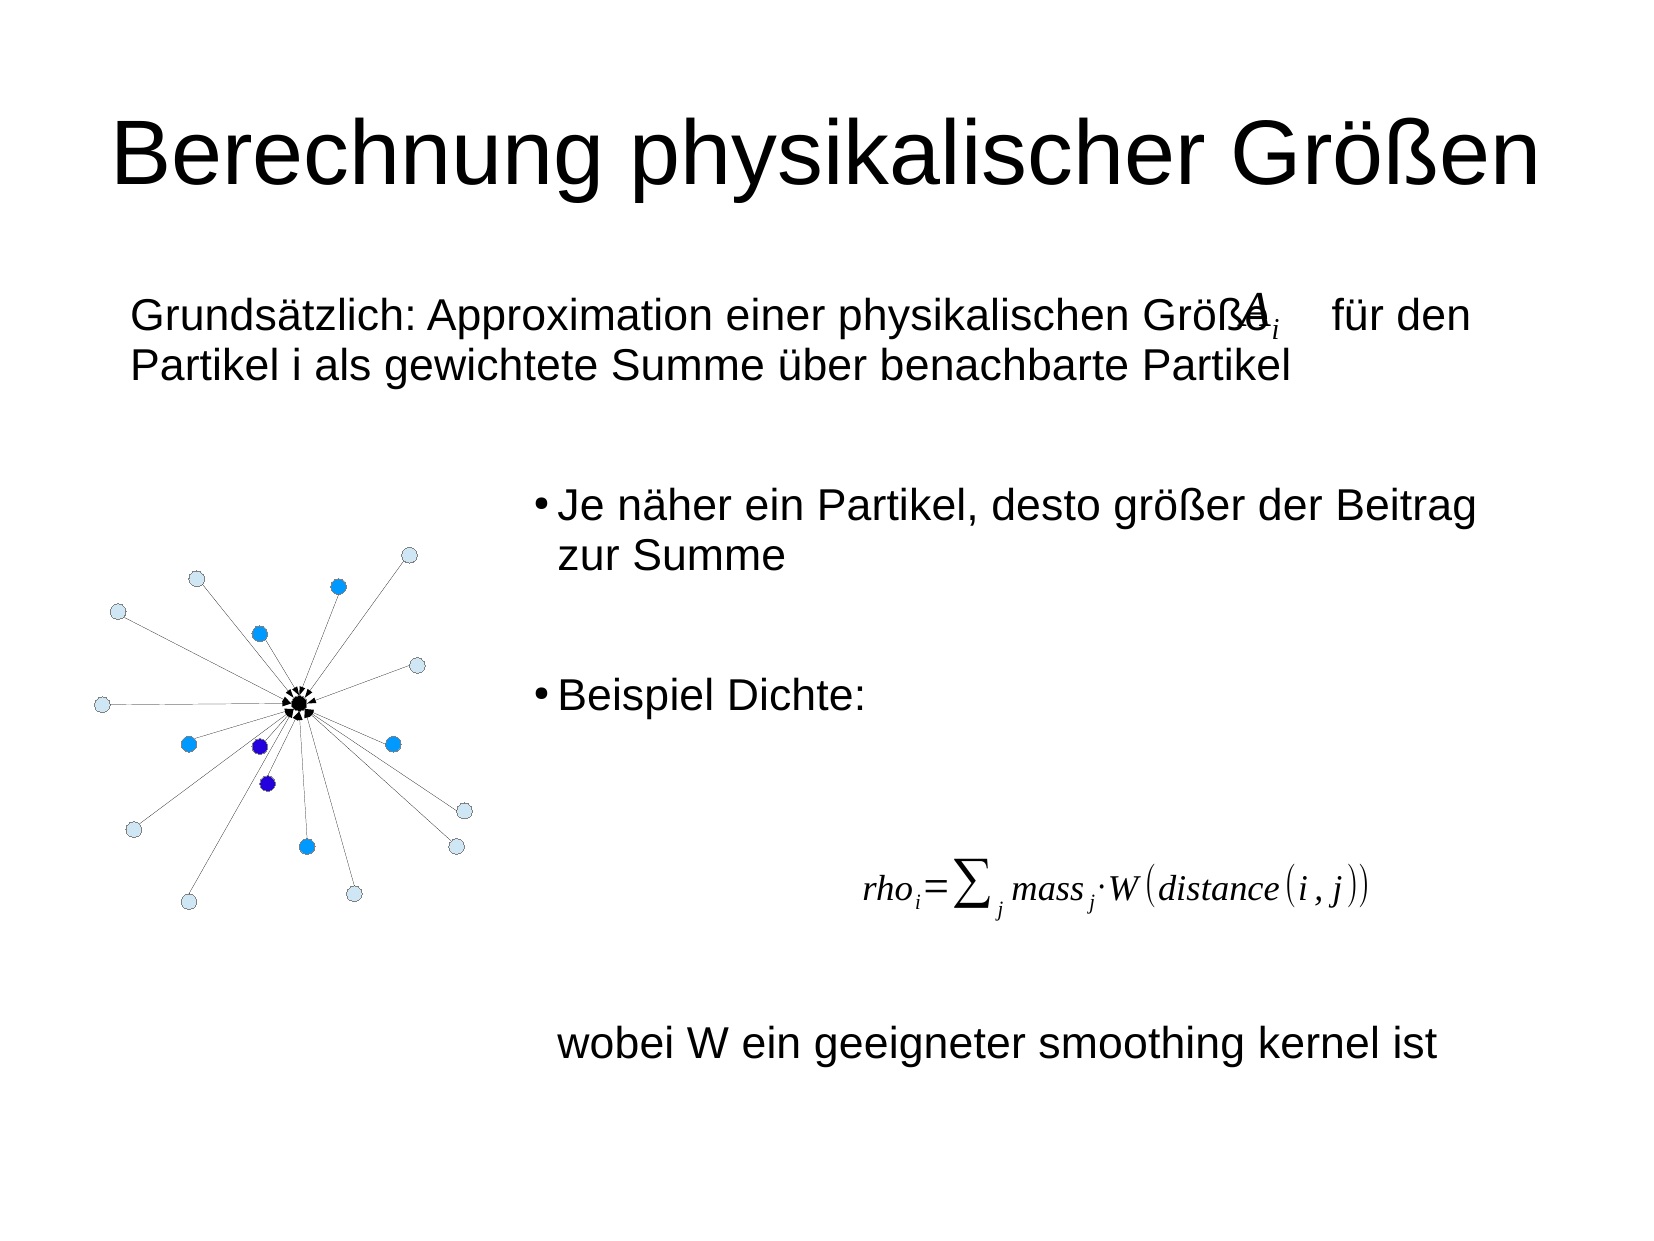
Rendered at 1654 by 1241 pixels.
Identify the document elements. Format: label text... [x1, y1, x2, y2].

text_box i [914, 890, 921, 915]
text_box [125, 821, 142, 838]
text_box ) [1346, 871, 1357, 908]
text_box = [921, 871, 951, 908]
text_box [346, 885, 363, 902]
text_box ∑ [951, 862, 994, 916]
text_box mass [1011, 867, 1085, 909]
text_box [251, 625, 268, 642]
text_box ⋅ [1091, 871, 1107, 908]
text_box ( [1284, 871, 1297, 908]
text_box [409, 657, 426, 674]
text_box [385, 736, 402, 753]
title Berechnung physikalischer Größen [82, 49, 1571, 257]
text_box [251, 738, 268, 755]
text_box ) [1357, 871, 1371, 908]
text_box [94, 696, 111, 713]
text_box , [1314, 867, 1324, 909]
text_box rho [862, 867, 913, 909]
text_box [448, 838, 465, 855]
text_box j [1332, 867, 1343, 909]
list Grundsätzlich: Approximation einer physikalischen Größe für den Partikel i als gewichtete Summe über benachbarte Partikel Je näher ein Partikel, desto größer der Beitrag zur Summe Beispiel Dichte: wobei W ein geeigneter smoothing kernel ist [82, 290, 1538, 1075]
text_box [299, 838, 316, 855]
text_box A [1240, 281, 1271, 338]
text_box [259, 775, 276, 792]
text_box [181, 894, 197, 910]
text_box ( [1144, 871, 1157, 908]
text_box [401, 547, 418, 564]
text_box distance [1158, 867, 1280, 909]
text_box W [1107, 867, 1139, 909]
text_box [188, 570, 205, 587]
text_box [181, 736, 197, 753]
text_box [330, 578, 347, 595]
text_box [110, 603, 127, 620]
text_box j [997, 897, 1004, 922]
text_box [291, 695, 307, 712]
text_box j [1089, 890, 1096, 915]
text_box i [1298, 867, 1309, 909]
text_box [456, 802, 473, 819]
text_box i [1271, 312, 1280, 347]
